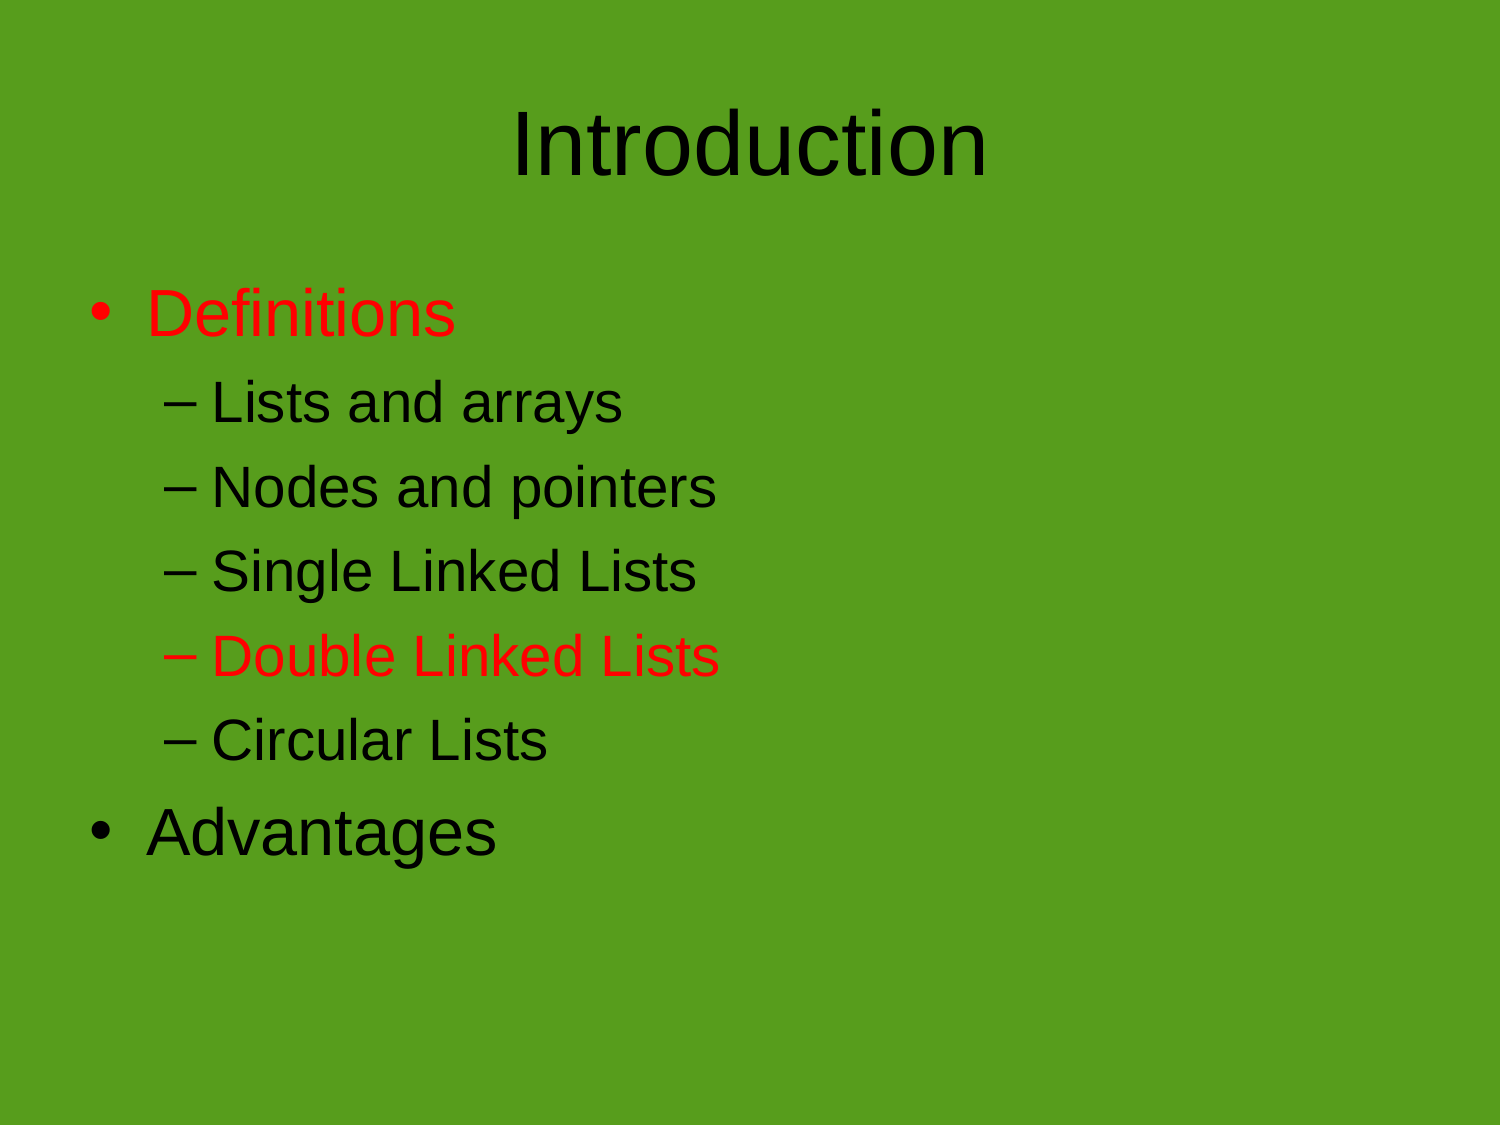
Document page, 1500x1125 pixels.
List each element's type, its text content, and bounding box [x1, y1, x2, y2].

title Introduction [75, 45, 1426, 233]
list Definitions Lists and arrays Nodes and pointers Single Linked Lists Double Linked Lists Circular Lists Advantages [75, 262, 1426, 1005]
